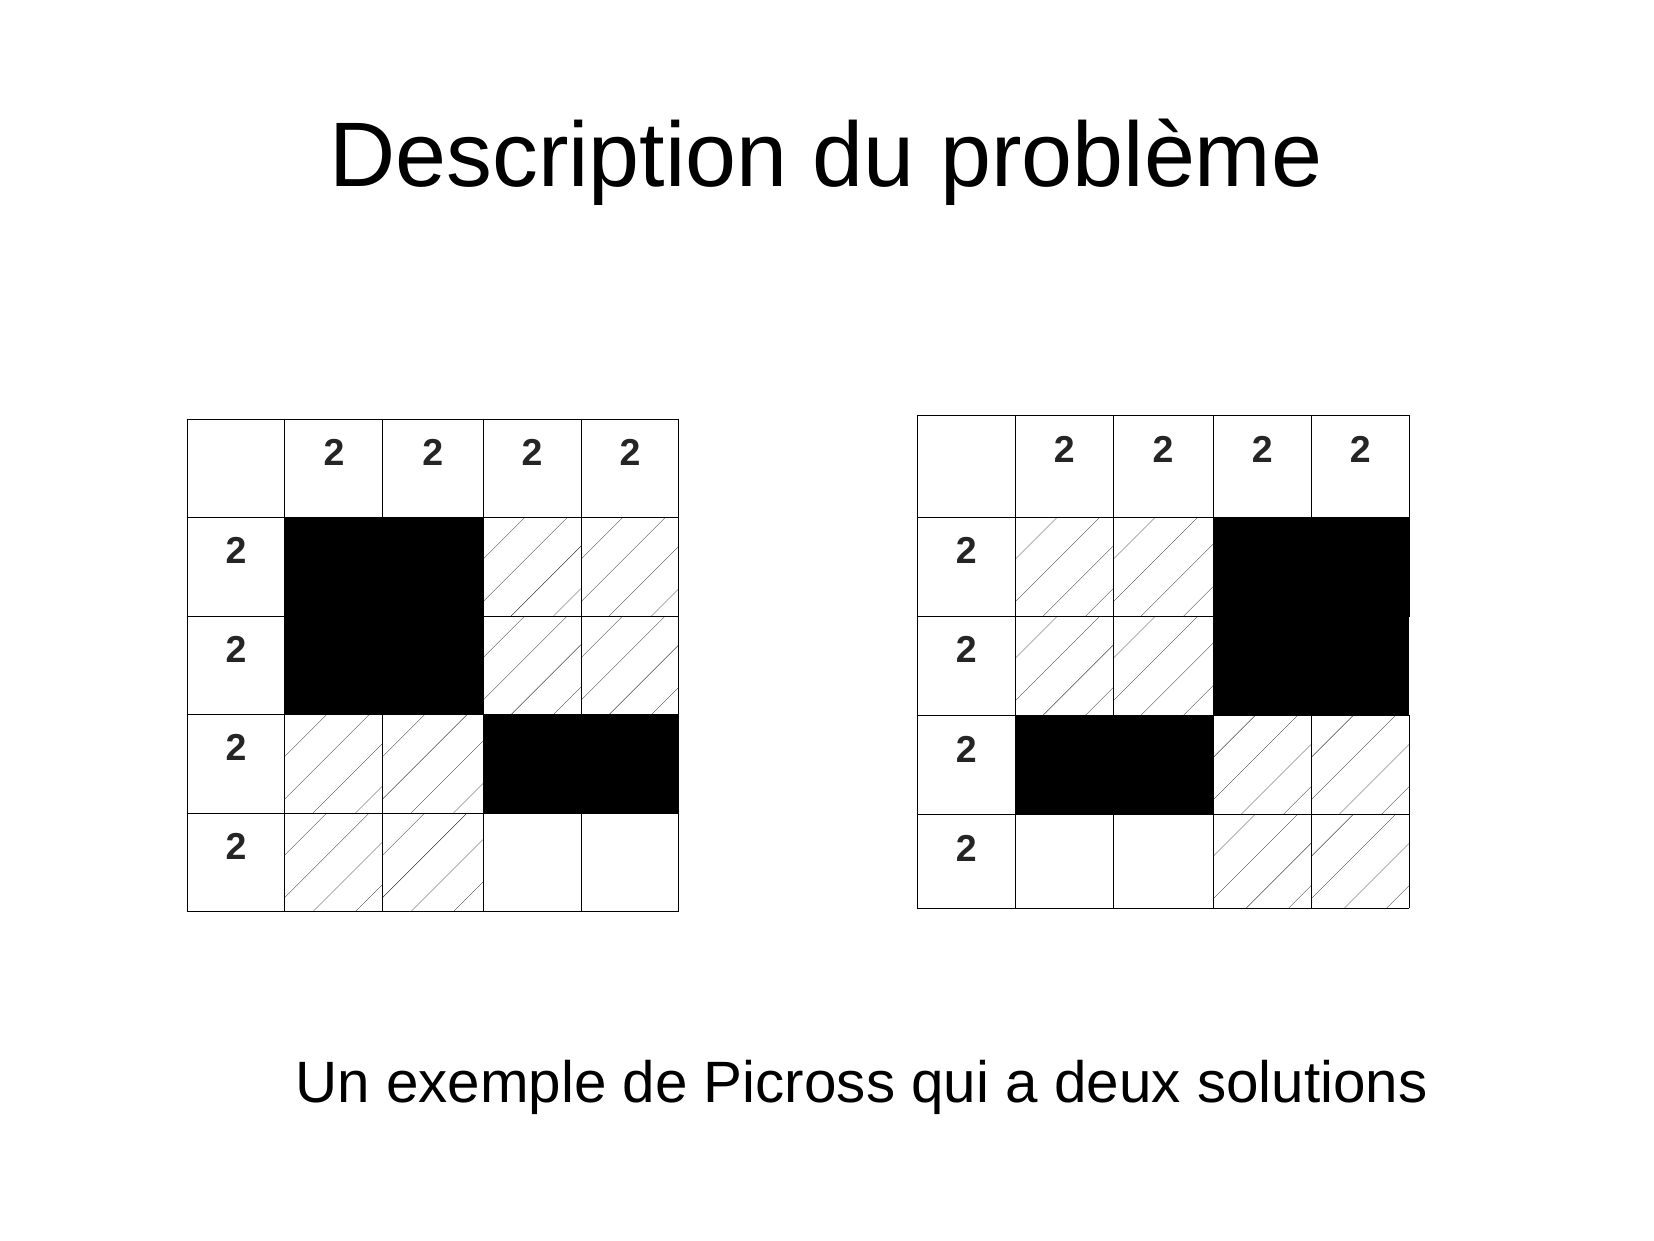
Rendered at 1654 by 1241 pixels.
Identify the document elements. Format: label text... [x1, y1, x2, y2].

table_cell [1214, 518, 1311, 616]
table_cell [582, 715, 679, 813]
table_cell 2 [918, 815, 1015, 908]
table_cell [285, 617, 382, 714]
table_cell [484, 518, 581, 616]
table_header 2 [383, 420, 483, 517]
table_cell [383, 518, 483, 616]
table_header [188, 420, 284, 517]
table_cell [484, 617, 581, 714]
table_cell [1312, 716, 1409, 814]
table_cell 2 [188, 617, 284, 714]
table_cell [1214, 716, 1311, 814]
table_header 2 [1312, 416, 1409, 517]
table_cell [1312, 518, 1409, 616]
table_cell 2 [188, 814, 284, 911]
table_cell [383, 715, 483, 813]
table_header 2 [285, 420, 382, 517]
table_cell [1312, 617, 1409, 715]
table_header 2 [1214, 416, 1311, 517]
table_cell [1016, 518, 1113, 616]
table_header 2 [1114, 416, 1213, 517]
table_cell [1214, 617, 1311, 715]
table_header 2 [484, 420, 581, 517]
table_header 2 [582, 420, 678, 517]
table_cell [1114, 815, 1213, 908]
table_cell [484, 715, 581, 813]
text_box Un exemple de Picross qui a deux solutions [271, 1039, 1453, 1120]
table_cell 2 [918, 617, 1015, 715]
title Description du problème [82, 49, 1571, 257]
table_cell [484, 814, 581, 911]
table_cell [1016, 716, 1113, 814]
table_cell [582, 814, 678, 911]
table_header [918, 416, 1015, 517]
table_cell [383, 617, 483, 714]
table_cell [285, 518, 382, 616]
table_cell [1114, 617, 1213, 715]
table_cell [285, 814, 382, 911]
table_header 2 [1016, 416, 1113, 517]
table_cell [285, 715, 382, 813]
table_cell 2 [188, 715, 284, 813]
table_cell 2 [918, 518, 1015, 616]
table_cell [383, 814, 483, 911]
table_cell 2 [918, 716, 1015, 814]
table_cell [582, 617, 678, 714]
table_cell 2 [188, 518, 284, 616]
table_cell [1016, 617, 1113, 715]
table_cell [1114, 716, 1213, 814]
table_cell [1312, 815, 1409, 908]
table_cell [582, 518, 678, 616]
table_cell [1114, 518, 1213, 616]
table_cell [1214, 815, 1311, 908]
table_cell [1016, 815, 1113, 908]
